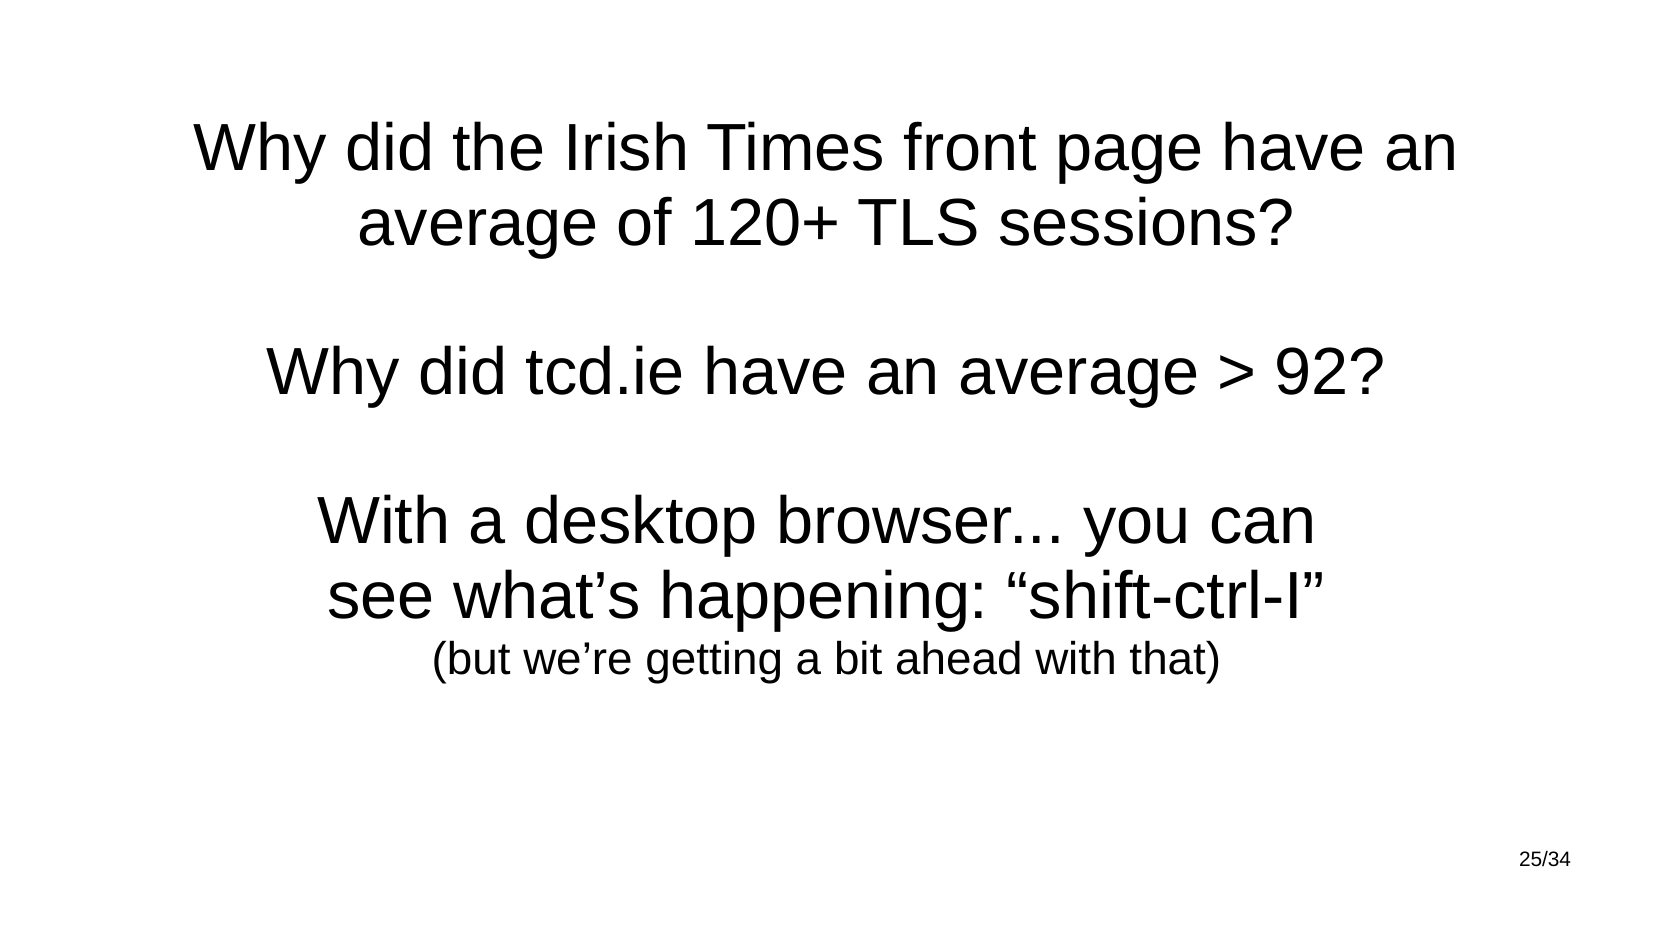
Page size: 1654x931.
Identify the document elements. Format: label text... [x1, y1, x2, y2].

subtitle Why did the Irish Times front page have an average of 120+ TLS sessions? Why did tcd.ie have an average > 92? With a desktop browser... you can see what’s happening: “shift-ctrl-I” (but we’re getting a bit ahead with that) [82, 37, 1571, 757]
